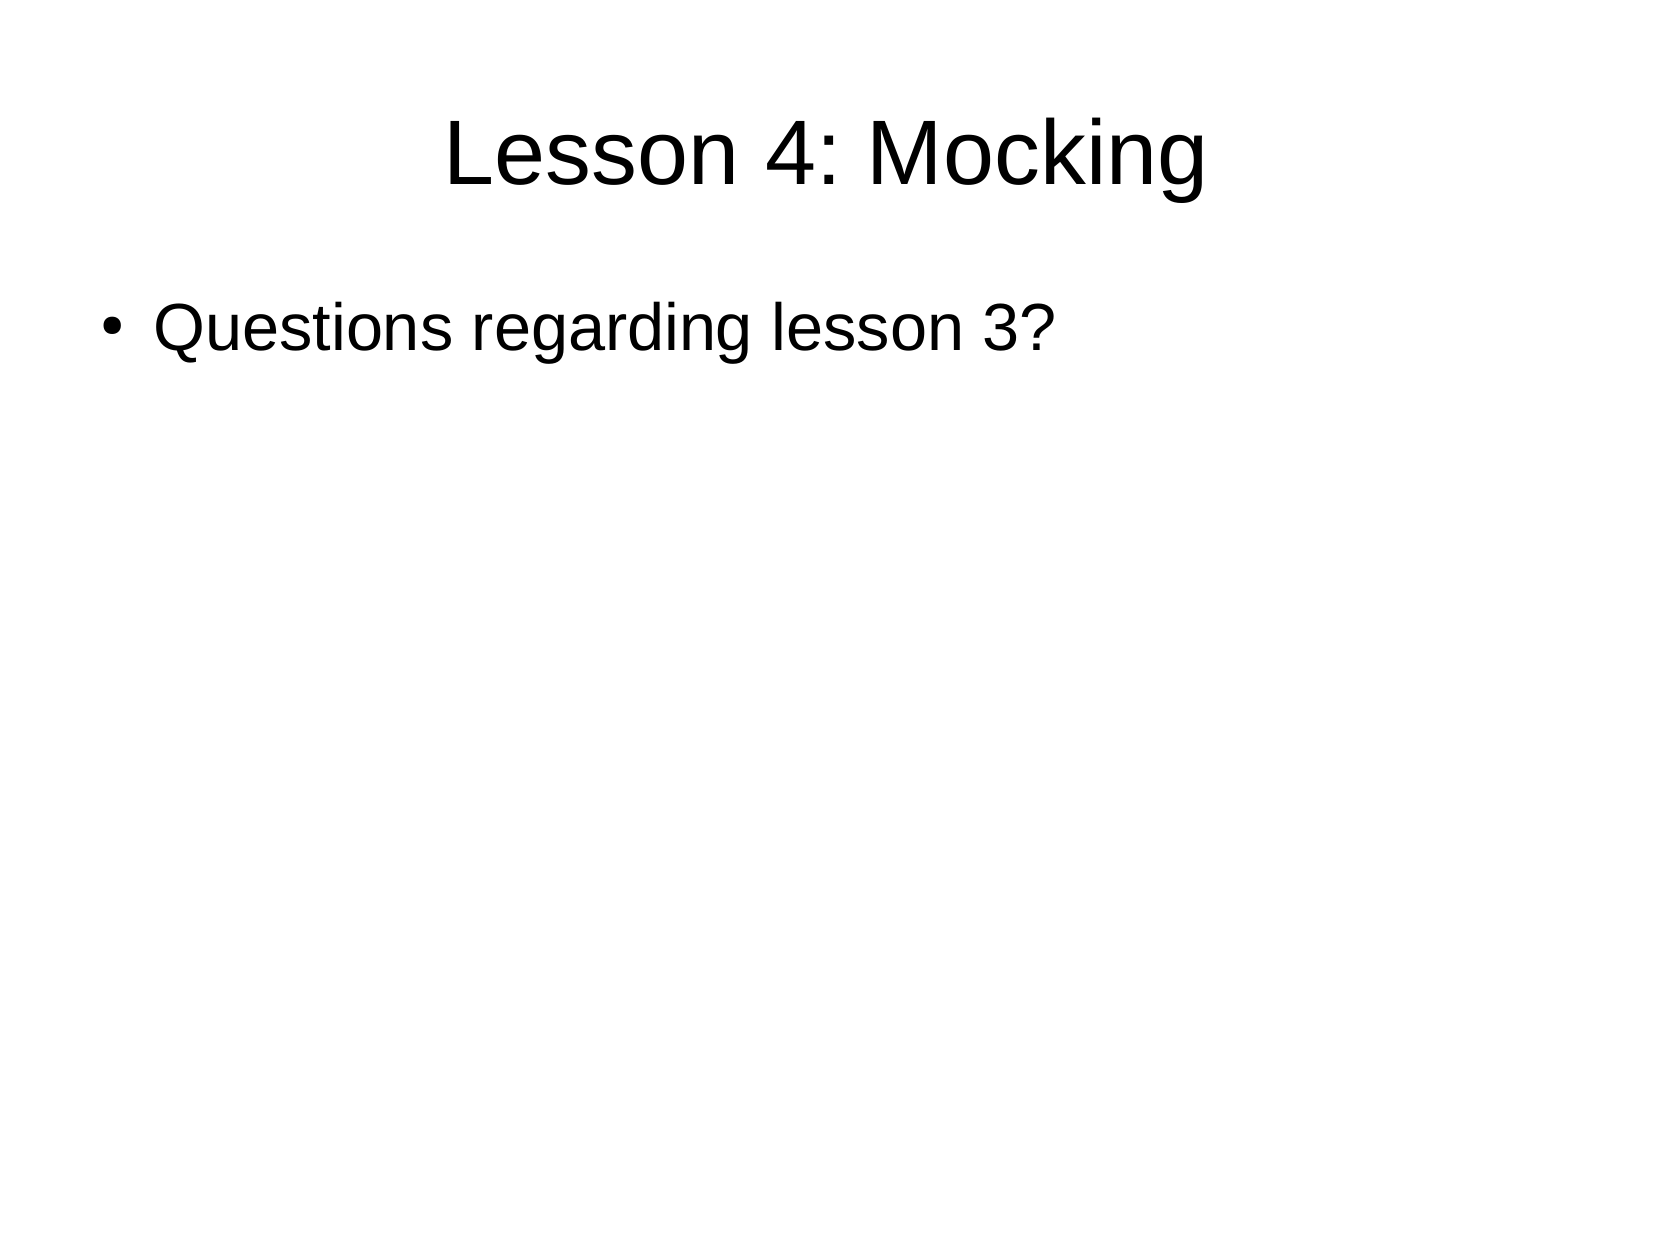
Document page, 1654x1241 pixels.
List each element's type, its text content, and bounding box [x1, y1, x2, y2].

list Questions regarding lesson 3? [82, 290, 1571, 1010]
title Lesson 4: Mocking [82, 49, 1571, 257]
